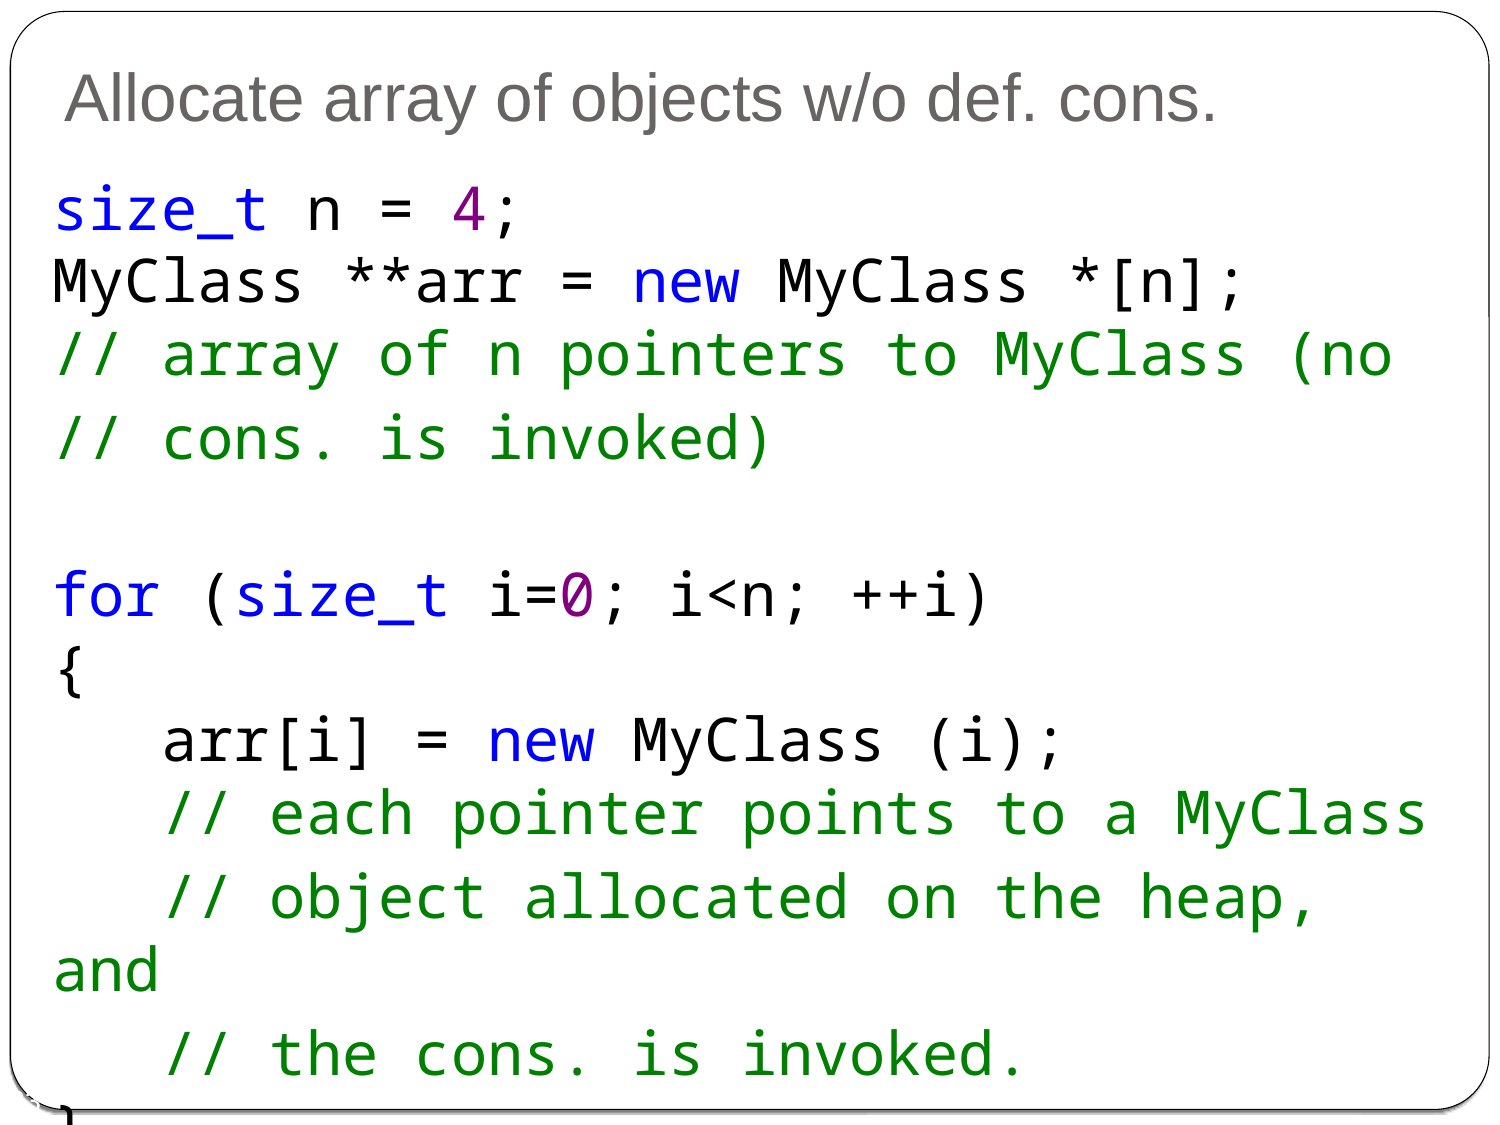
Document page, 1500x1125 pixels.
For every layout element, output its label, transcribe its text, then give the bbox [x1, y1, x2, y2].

list size_t n = 4; MyClass **arr = new MyClass *[n]; // array of n pointers to MyClass (no // cons. is invoked) for (size_t i=0; i<n; ++i) { arr[i] = new MyClass (i); // each pointer points to a MyClass // object allocated on the heap, and // the cons. is invoked. } [37, 162, 1463, 1088]
title Allocate array of objects w/o def. cons. [50, 45, 1450, 150]
slide_number <number> [0, 1074, 50, 1125]
